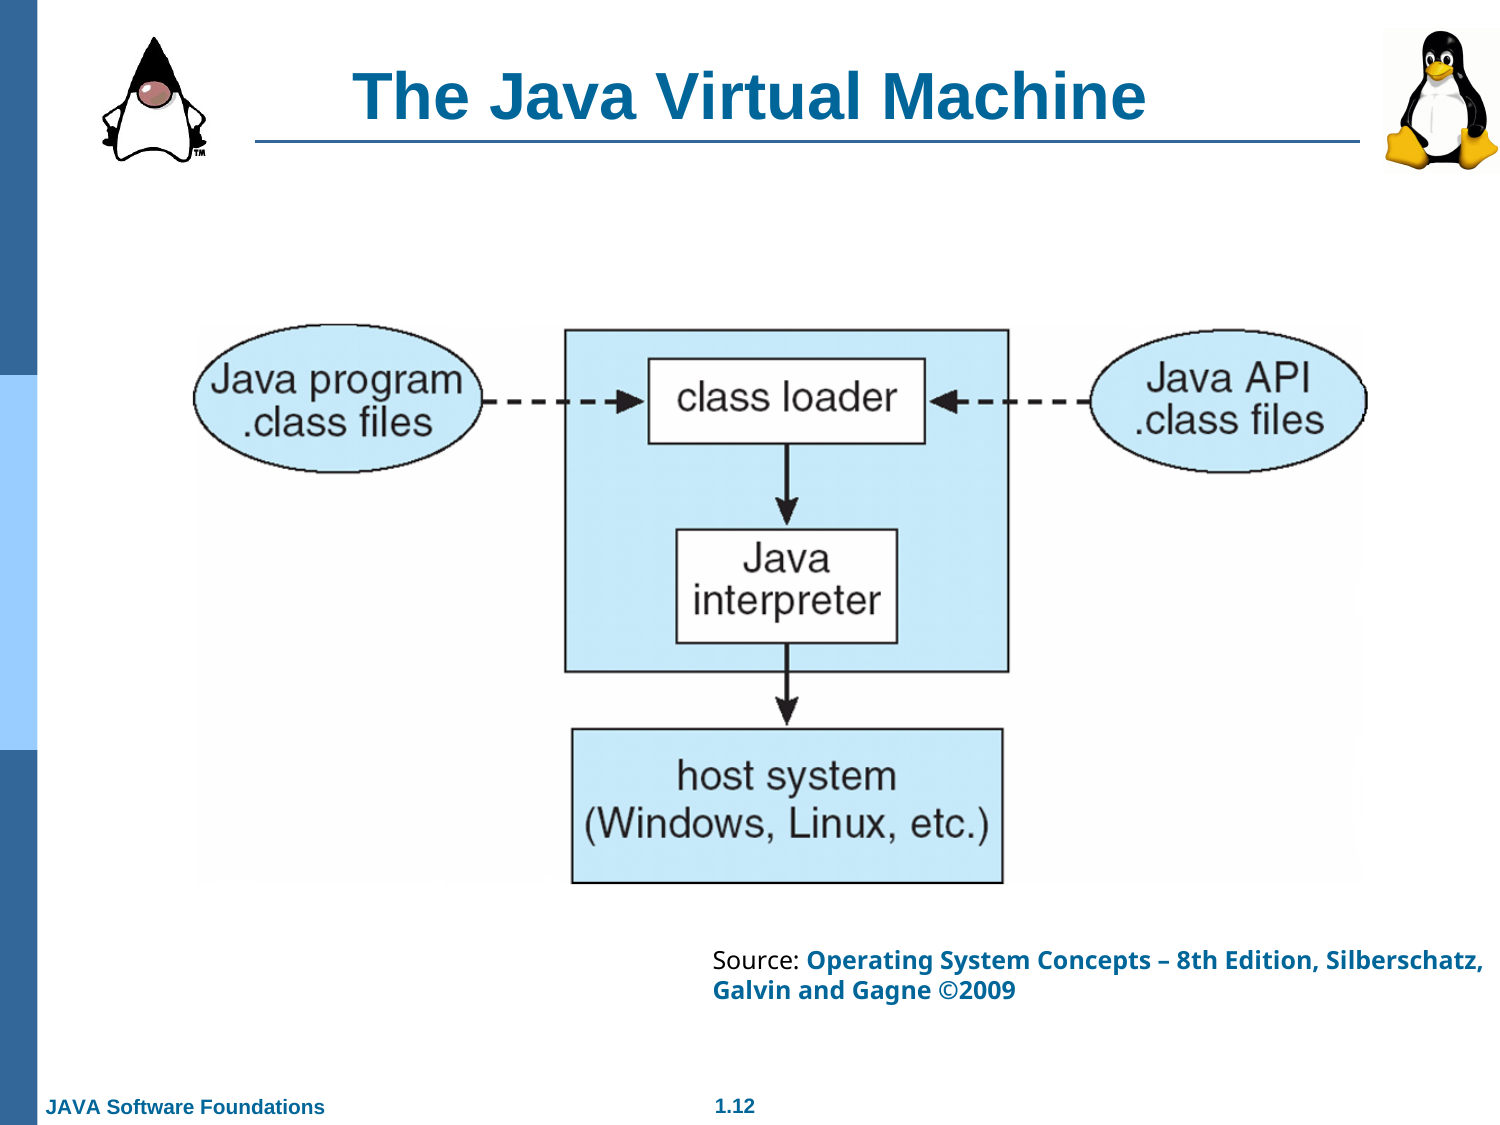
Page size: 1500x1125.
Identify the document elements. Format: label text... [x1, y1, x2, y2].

title The Java Virtual Machine [75, 45, 1426, 141]
picture [54, 0, 255, 200]
text_box Source: Operating System Concepts – 8th Edition, Silberschatz, Galvin and Gagne ©2009 [697, 937, 1500, 1104]
picture [1383, 28, 1500, 173]
picture [184, 316, 1370, 892]
